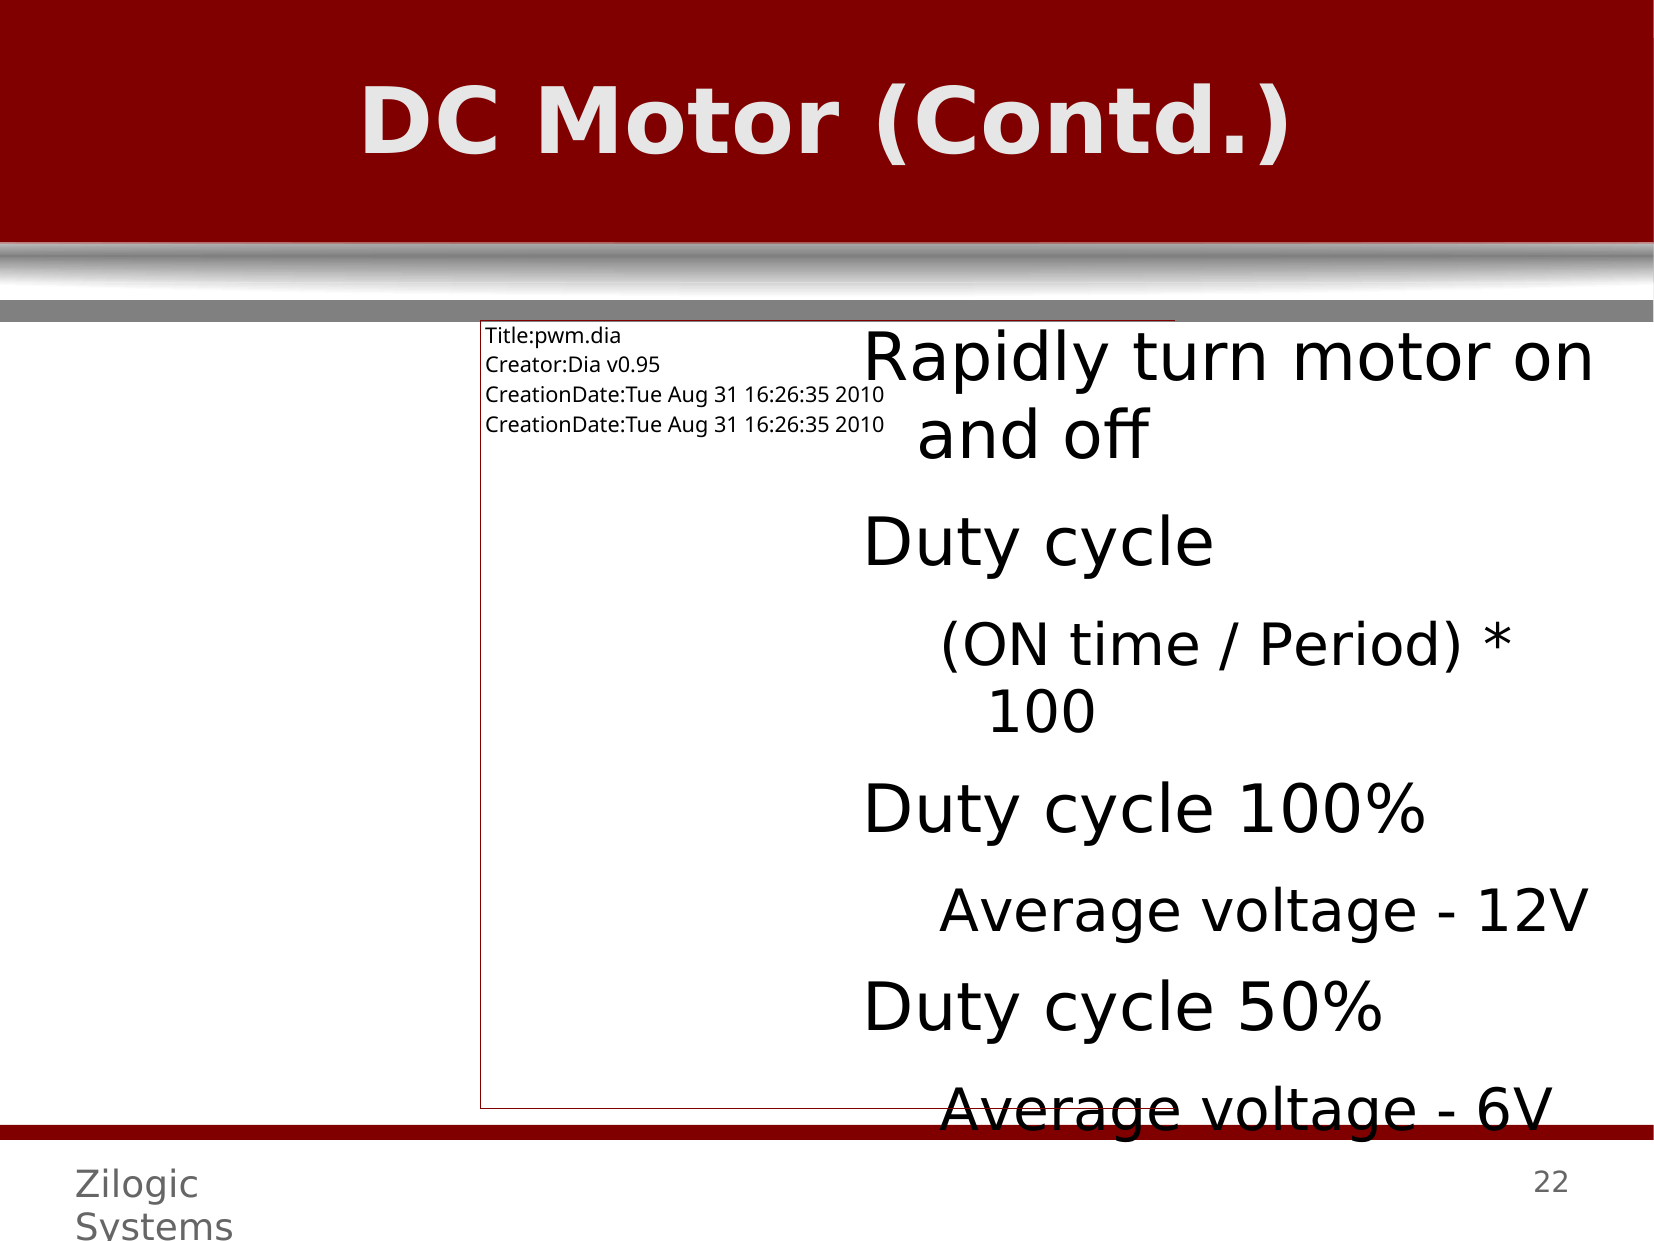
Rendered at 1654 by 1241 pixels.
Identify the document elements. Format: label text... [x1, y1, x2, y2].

list Rapidly turn motor on and off Duty cycle (ON time / Period) * 100 Duty cycle 100% Average voltage - 12V Duty cycle 50% Average voltage - 6V [845, 318, 1625, 1109]
picture [82, 321, 809, 1106]
title DC Motor (Contd.) [82, 18, 1571, 226]
